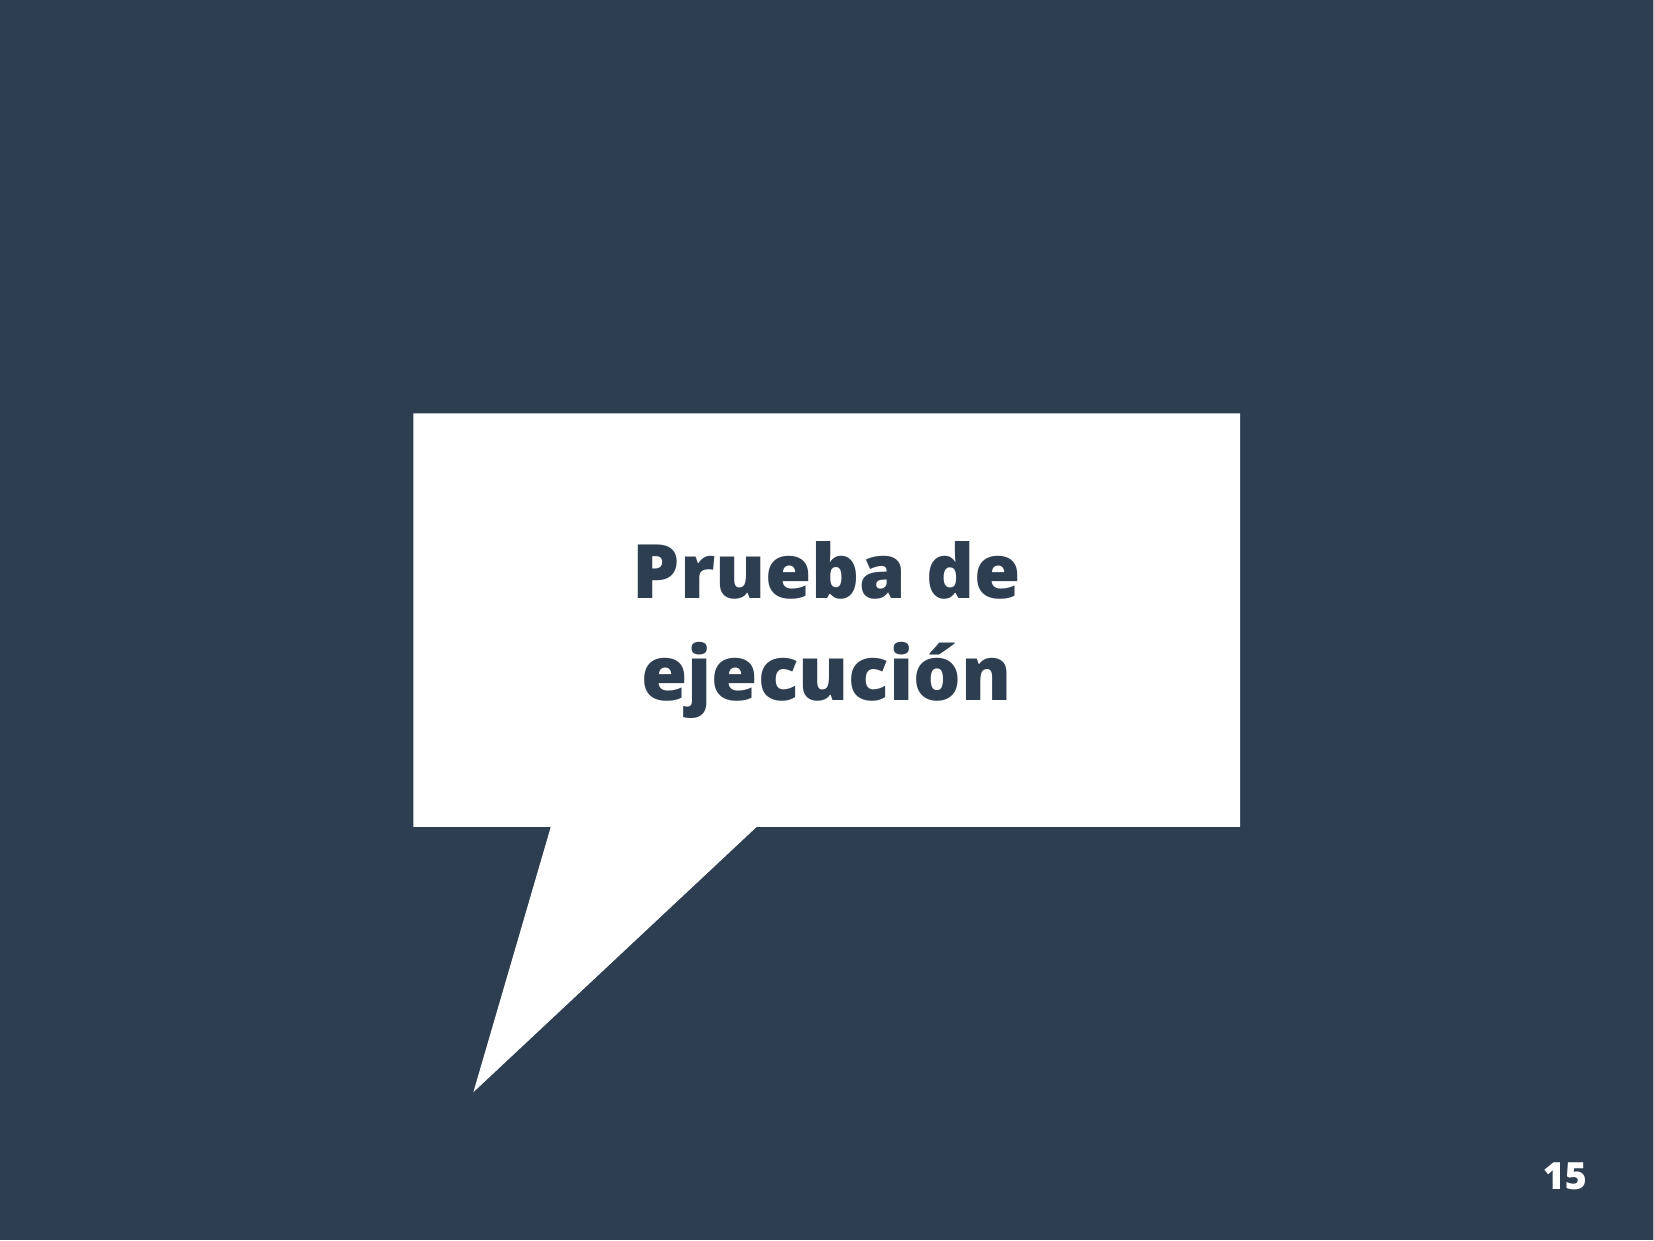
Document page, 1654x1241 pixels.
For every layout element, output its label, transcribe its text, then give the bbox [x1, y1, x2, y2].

title Prueba de ejecución [442, 442, 1211, 798]
